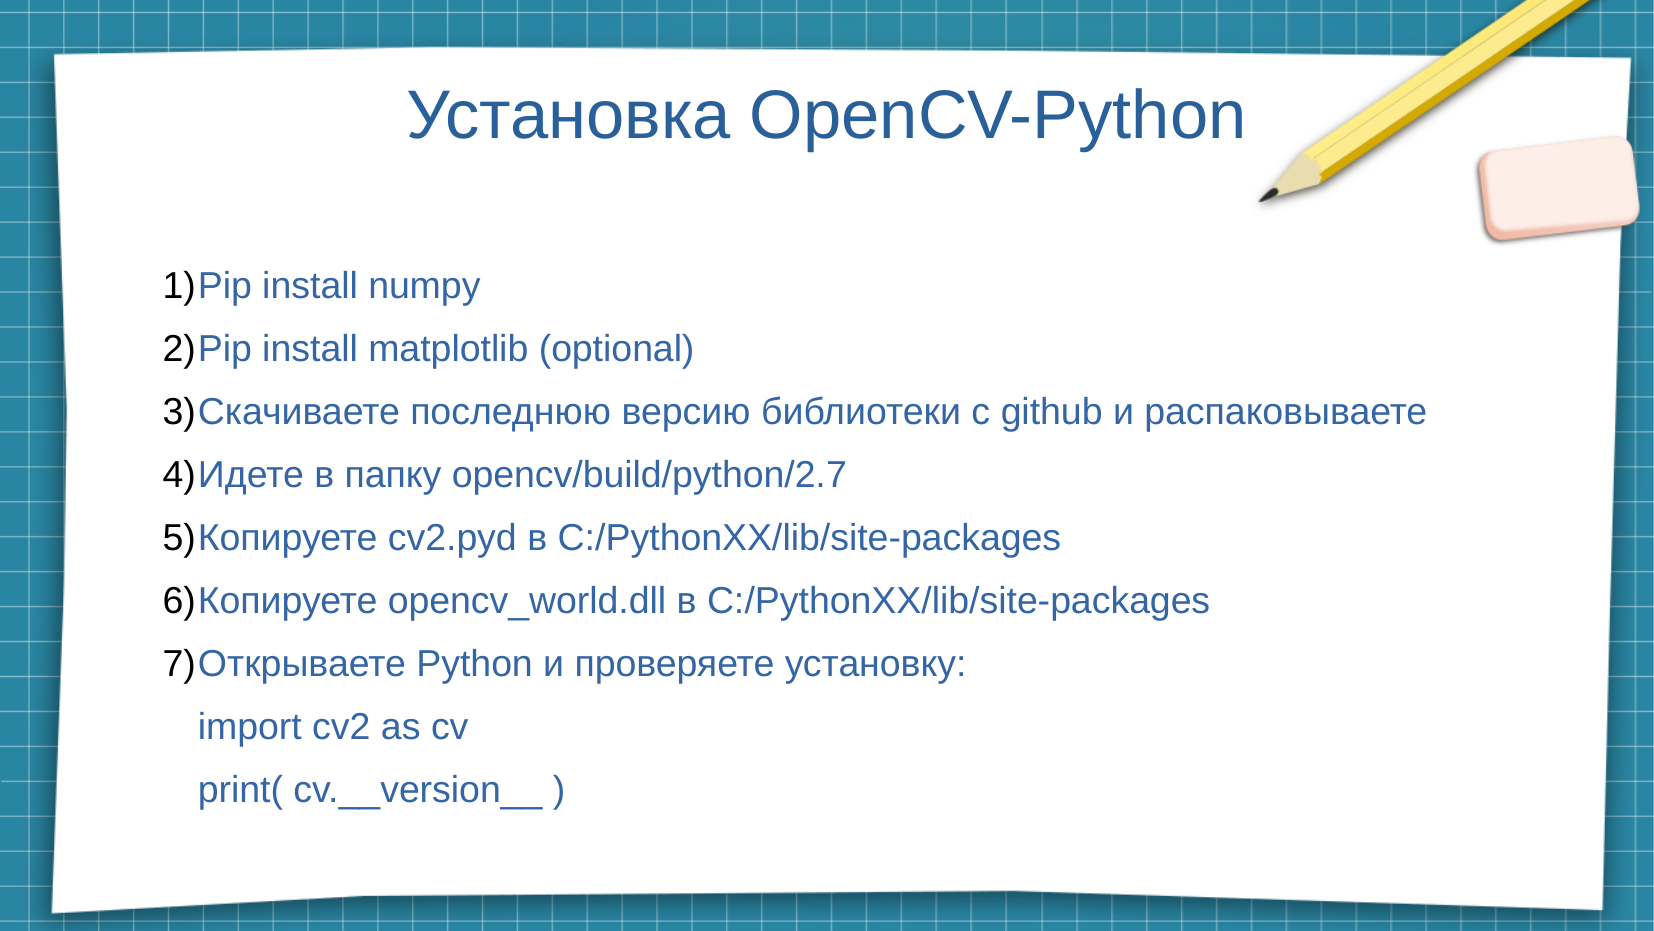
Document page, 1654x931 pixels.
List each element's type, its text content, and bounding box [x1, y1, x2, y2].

title Установка OpenCV-Python [82, 37, 1571, 193]
text_box Pip install numpy Pip install matplotlib (optional) Скачиваете последнюю версию библиотеки с github и распаковываете Идете в папку opencv/build/python/2.7 Копируете cv2.pyd в C:/PythonXX/lib/site-packages Копируете opencv_world.dll в C:/PythonXX/lib/site-packages Открываете Python и проверяете установку: import cv2 as cv print( cv.__version__ ) [147, 236, 1536, 827]
picture [0, 0, 1654, 931]
